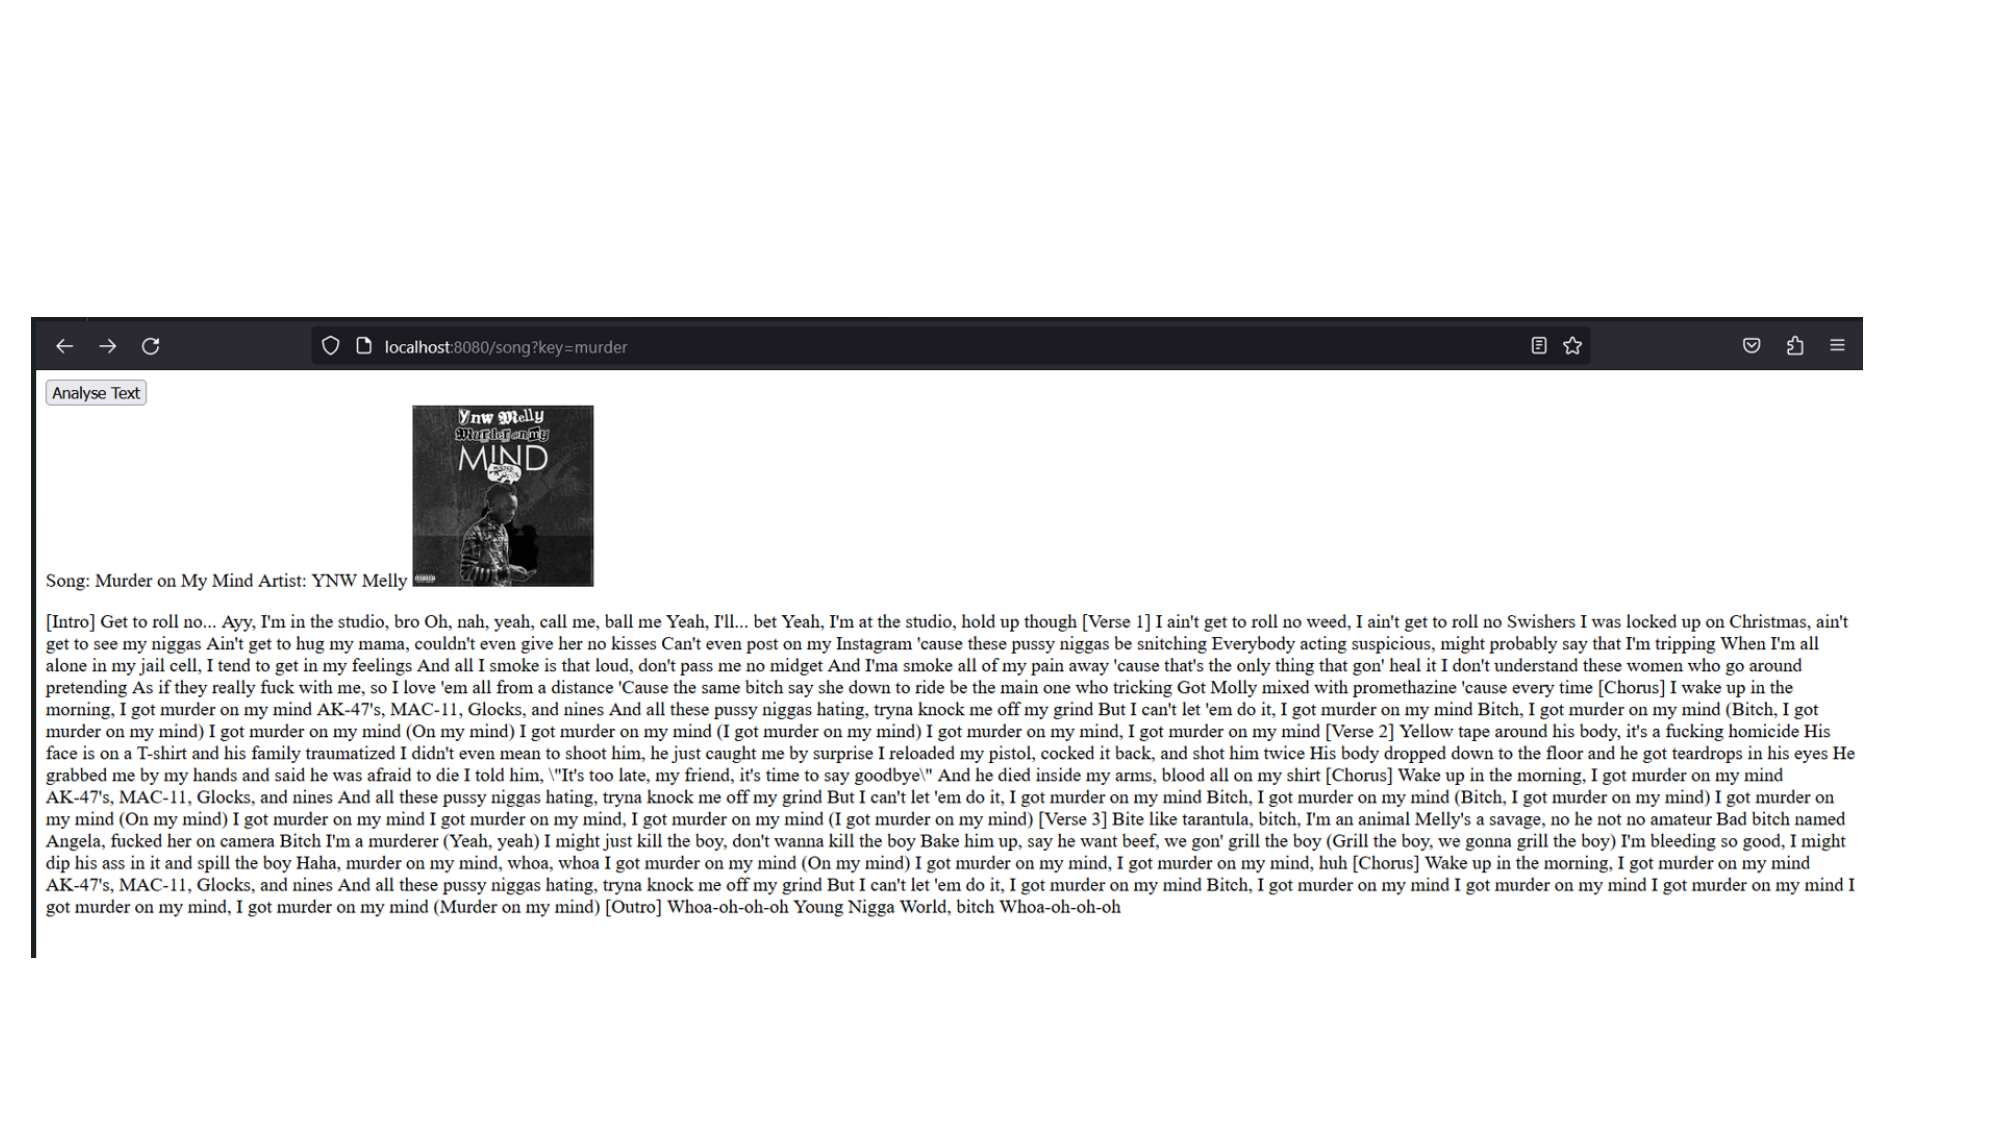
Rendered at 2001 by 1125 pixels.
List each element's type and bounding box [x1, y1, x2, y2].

picture [31, 317, 1863, 958]
